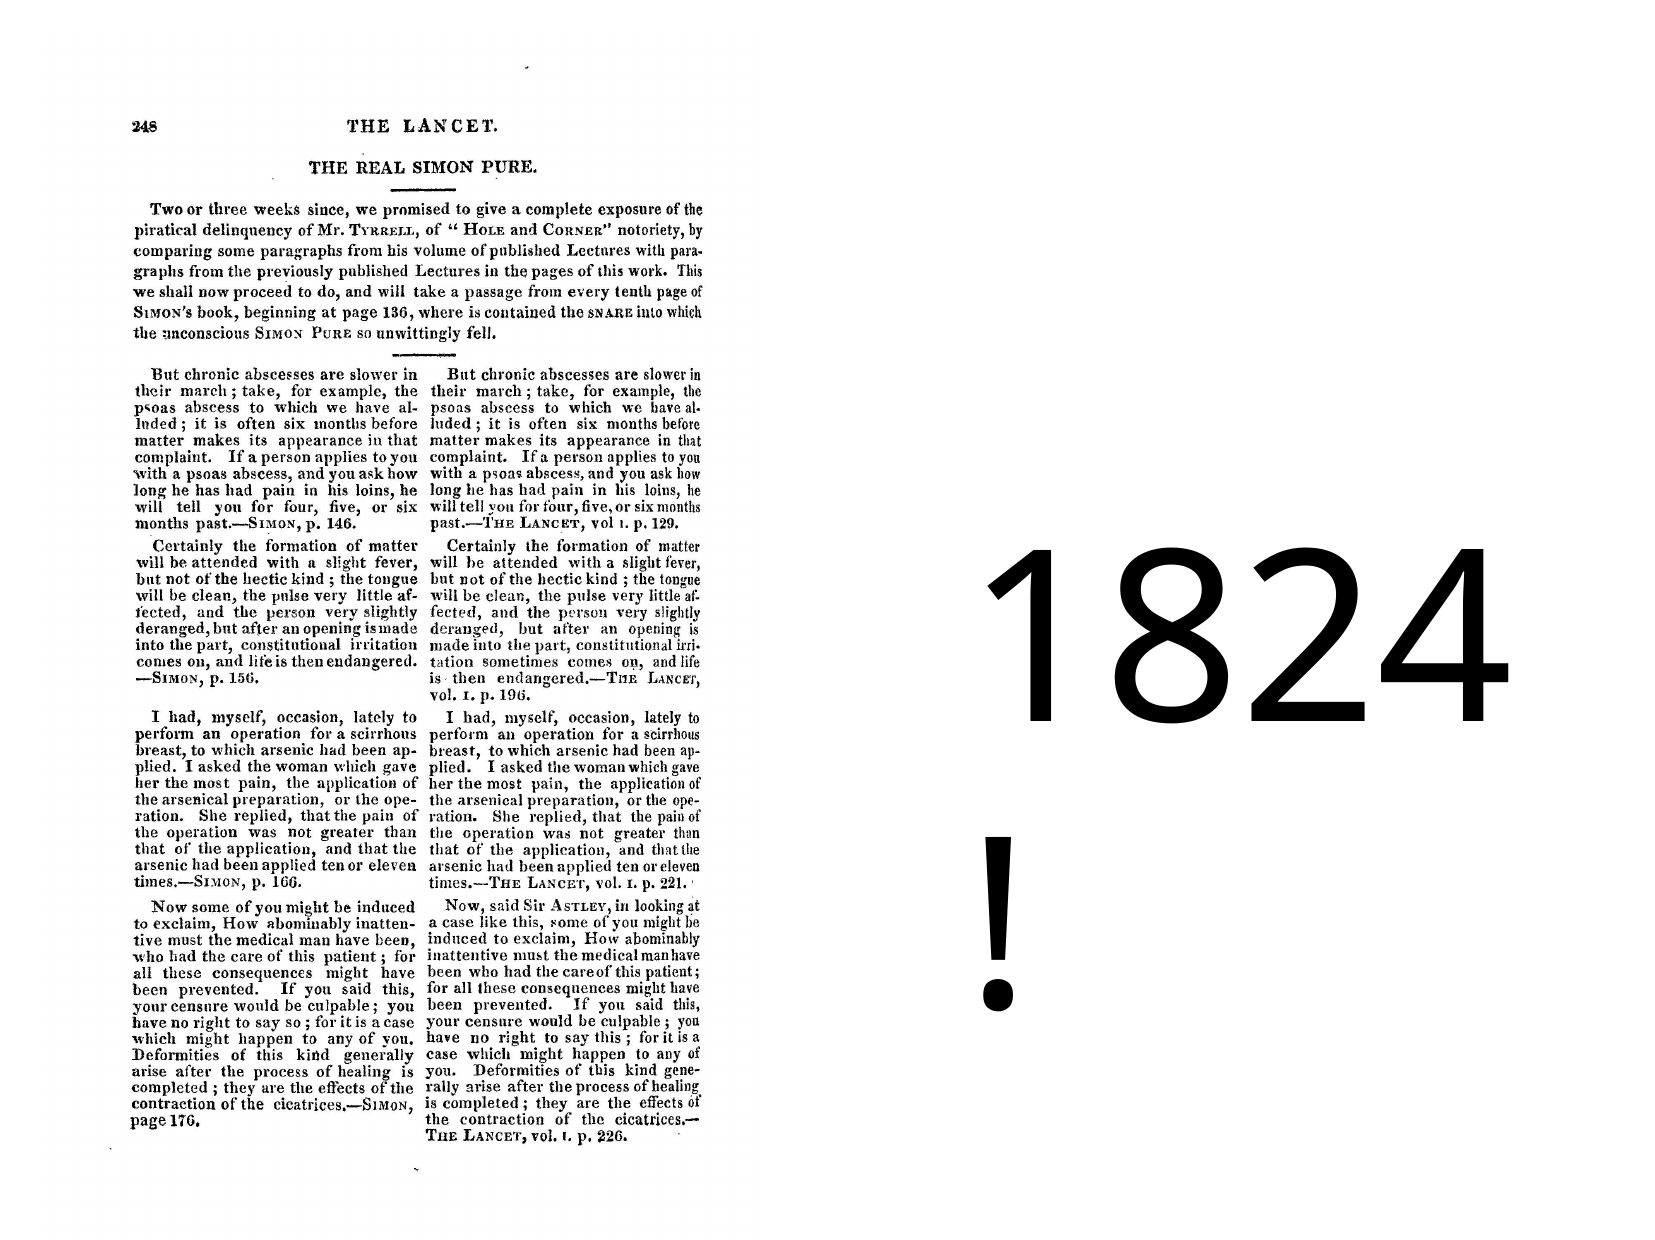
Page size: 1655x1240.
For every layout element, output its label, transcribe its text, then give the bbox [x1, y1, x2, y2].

text_box 1824! [951, 474, 1589, 780]
picture [39, 32, 755, 1240]
